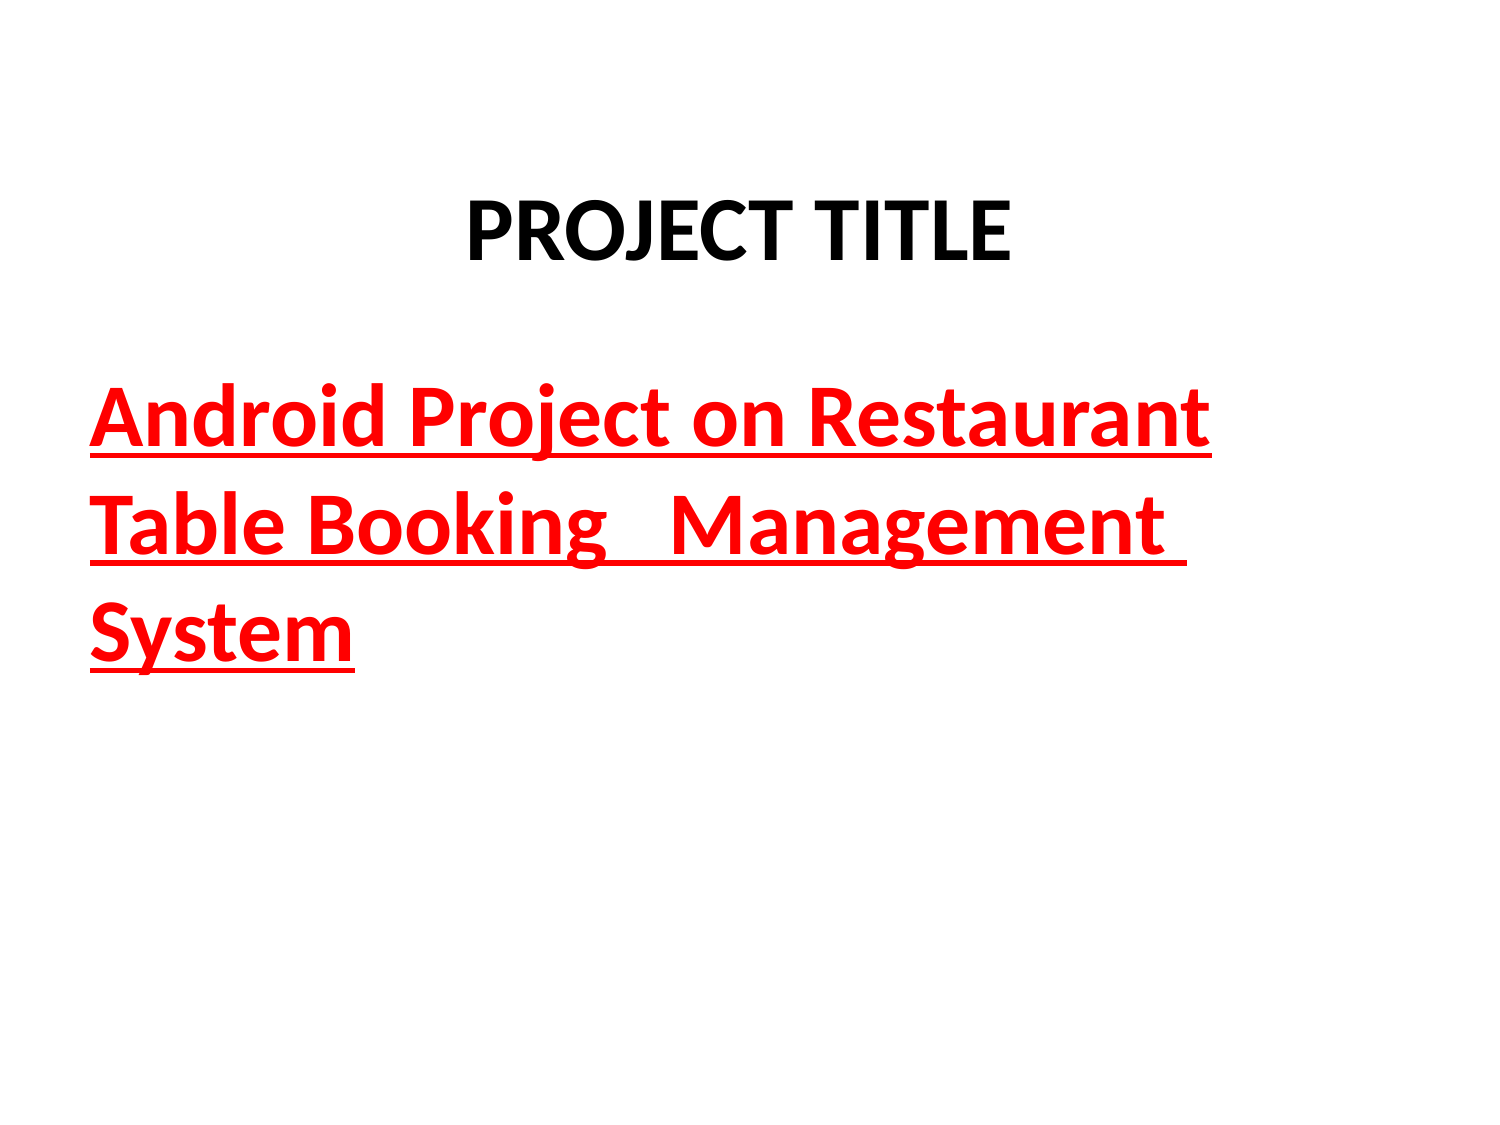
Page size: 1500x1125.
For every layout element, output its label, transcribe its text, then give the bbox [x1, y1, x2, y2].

list Android Project on Restaurant Table Booking Management System [75, 349, 1425, 787]
title PROJECT TITLE [64, 160, 1415, 349]
